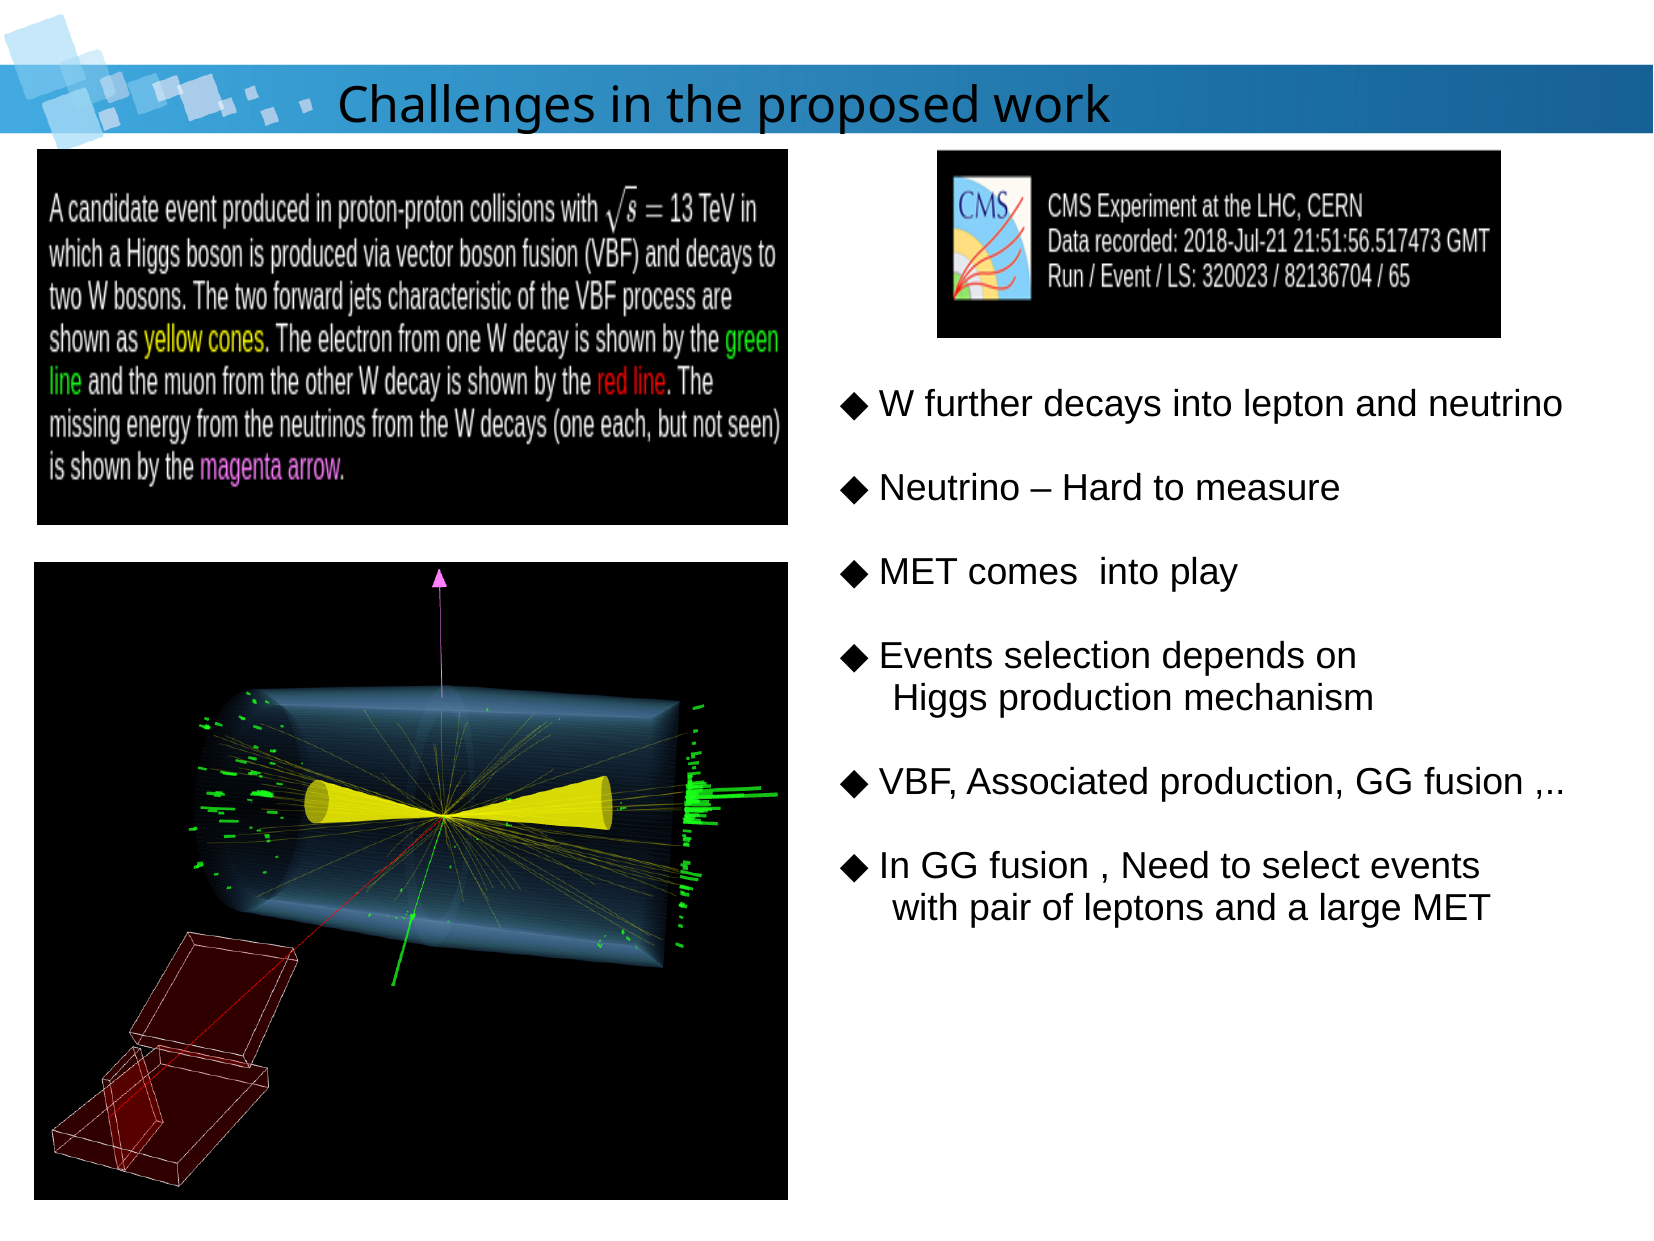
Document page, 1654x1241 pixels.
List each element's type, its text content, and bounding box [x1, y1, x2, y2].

text_box ◆ W further decays into lepton and neutrino ◆ Neutrino – Hard to measure ◆ MET comes into play ◆ Events selection depends on Higgs production mechanism ◆ VBF, Associated production, GG fusion ,.. ◆ In GG fusion , Need to select events with pair of leptons and a large MET [825, 375, 1613, 1163]
picture [0, 0, 1653, 1238]
title Challenges in the proposed work [337, 37, 1268, 168]
